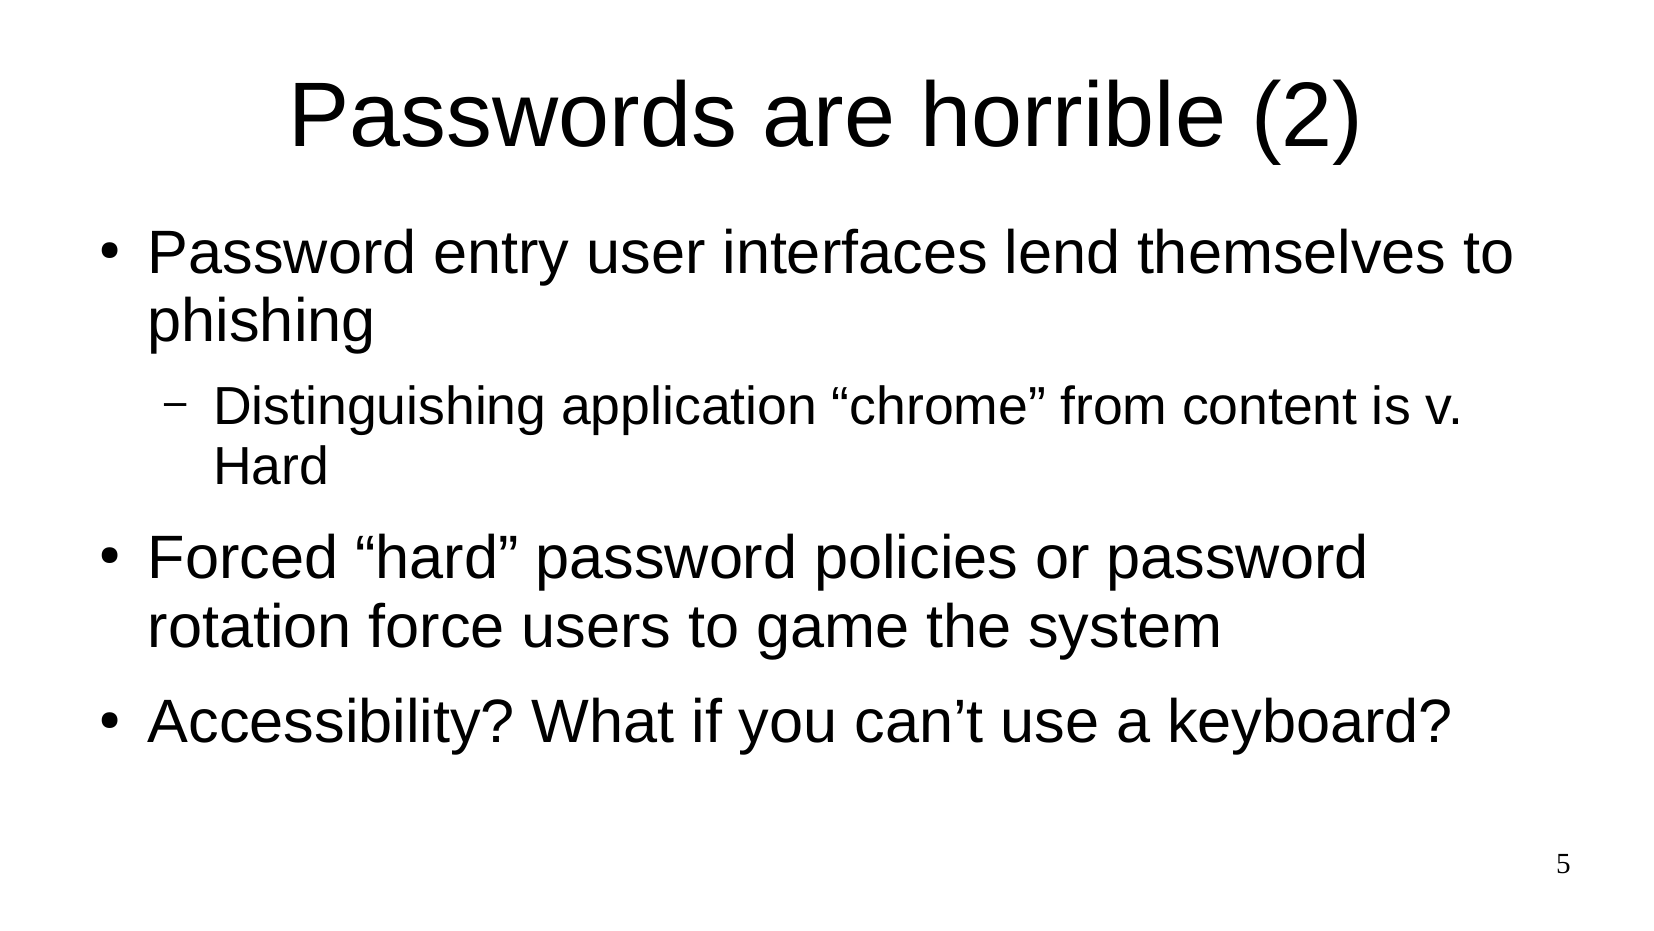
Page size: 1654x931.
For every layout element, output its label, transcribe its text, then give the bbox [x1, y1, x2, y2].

title Passwords are horrible (2) [82, 37, 1571, 193]
list Password entry user interfaces lend themselves to phishing Distinguishing application “chrome” from content is v. Hard Forced “hard” password policies or password rotation force users to game the system Accessibility? What if you can’t use a keyboard? [82, 217, 1571, 758]
